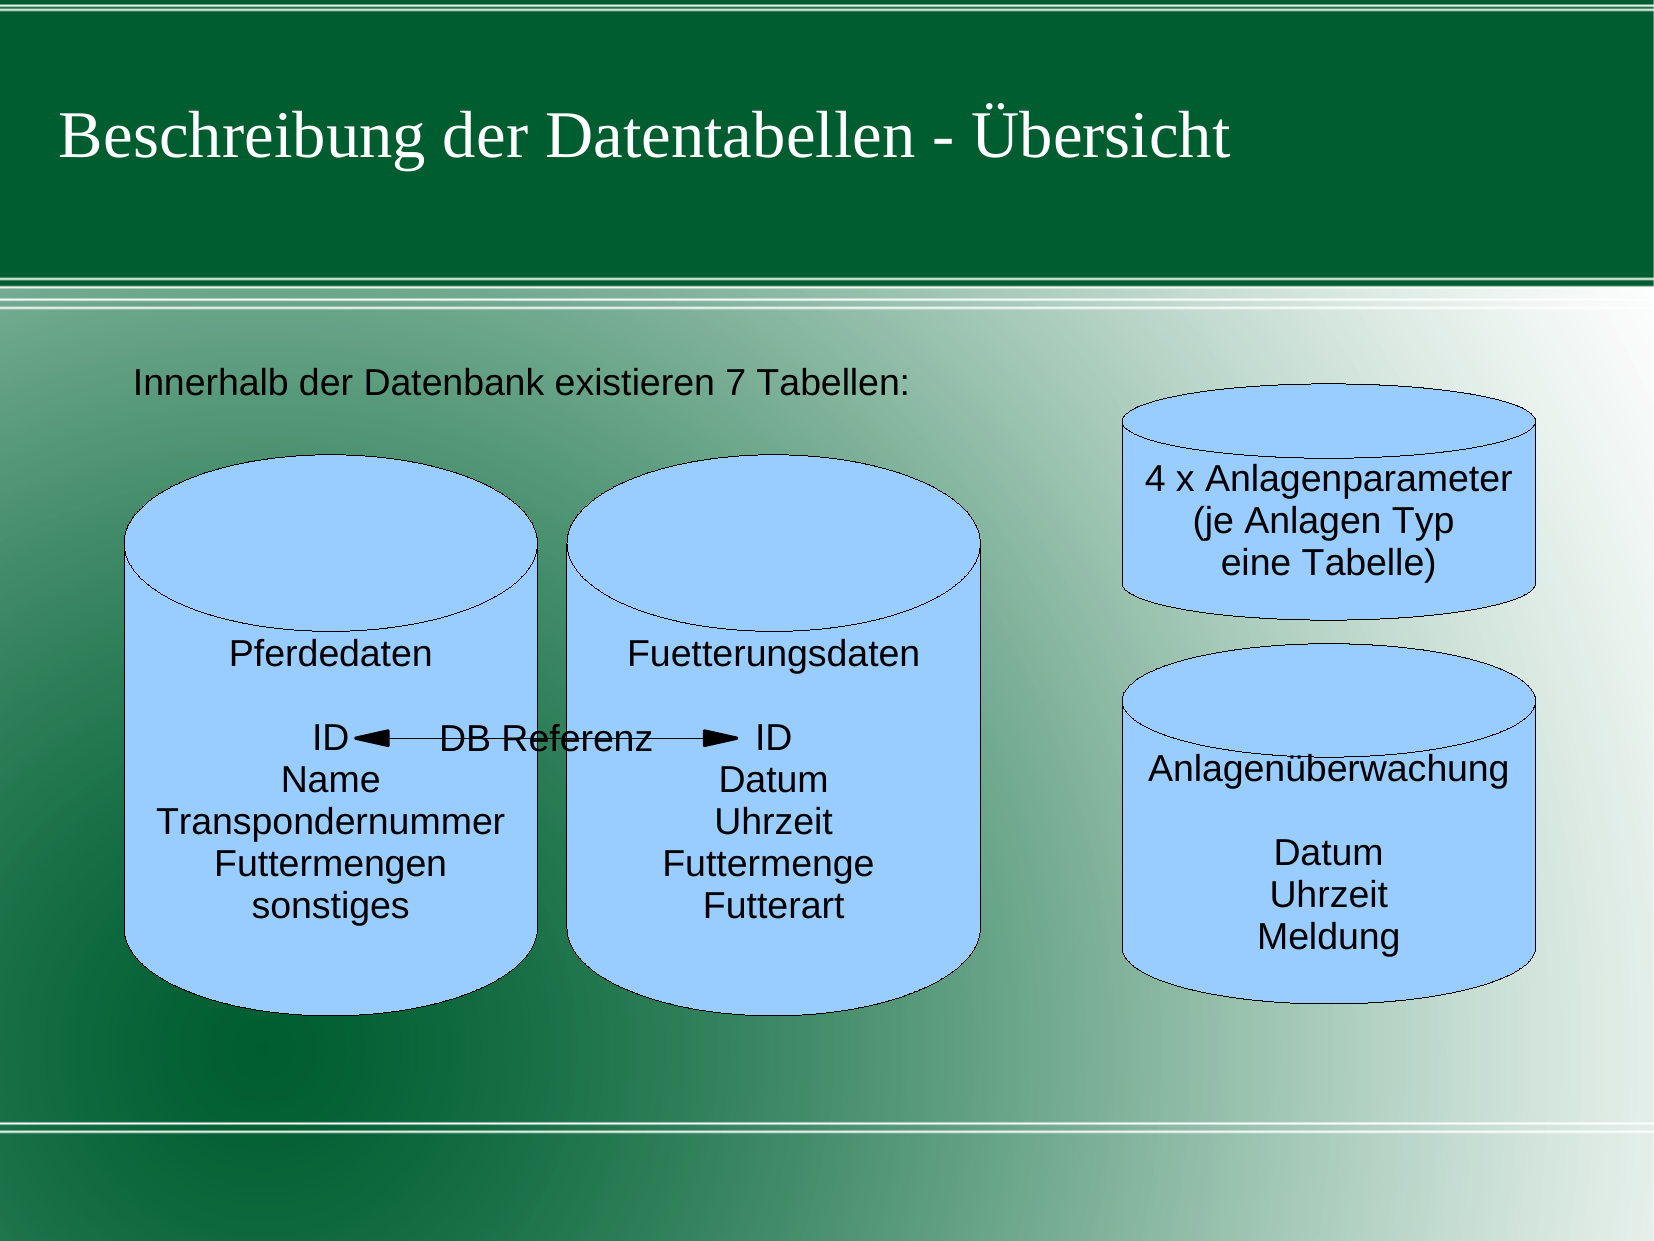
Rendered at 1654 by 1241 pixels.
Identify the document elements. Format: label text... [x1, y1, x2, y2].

text_box 4 x Anlagenparameter (je Anlagen Typ eine Tabelle) [1122, 383, 1536, 621]
text_box Anlagenüberwachung Datum Uhrzeit Meldung [1122, 643, 1536, 1004]
picture [0, 0, 1654, 1241]
text_box Pferdedaten ID Name Transpondernummer Futtermengen sonstiges [124, 454, 538, 1016]
text_box Fuetterungsdaten ID Datum Uhrzeit Futtermenge Futterart [566, 454, 981, 1016]
text_box Innerhalb der Datenbank existieren 7 Tabellen: [118, 354, 965, 412]
list Beschreibung der Datentabellen - Übersicht [59, 98, 1548, 276]
